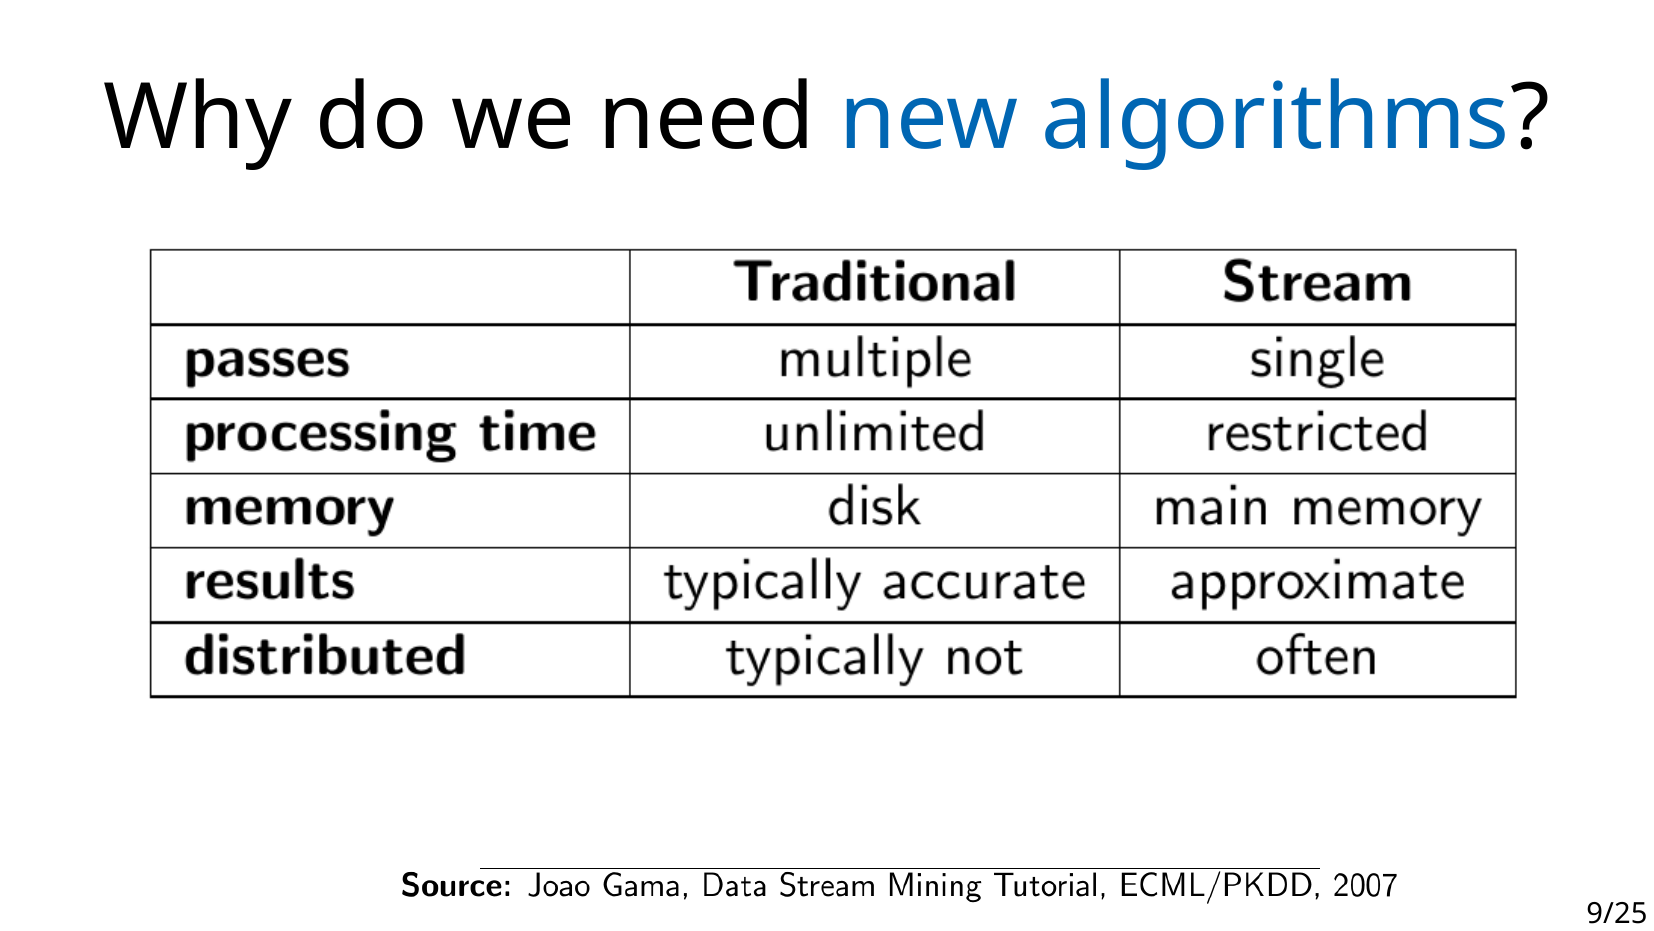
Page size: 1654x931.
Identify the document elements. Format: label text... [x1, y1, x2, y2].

picture [2, 210, 1654, 700]
title Why do we need new algorithms? [82, 1, 1571, 210]
picture [388, 868, 1405, 911]
